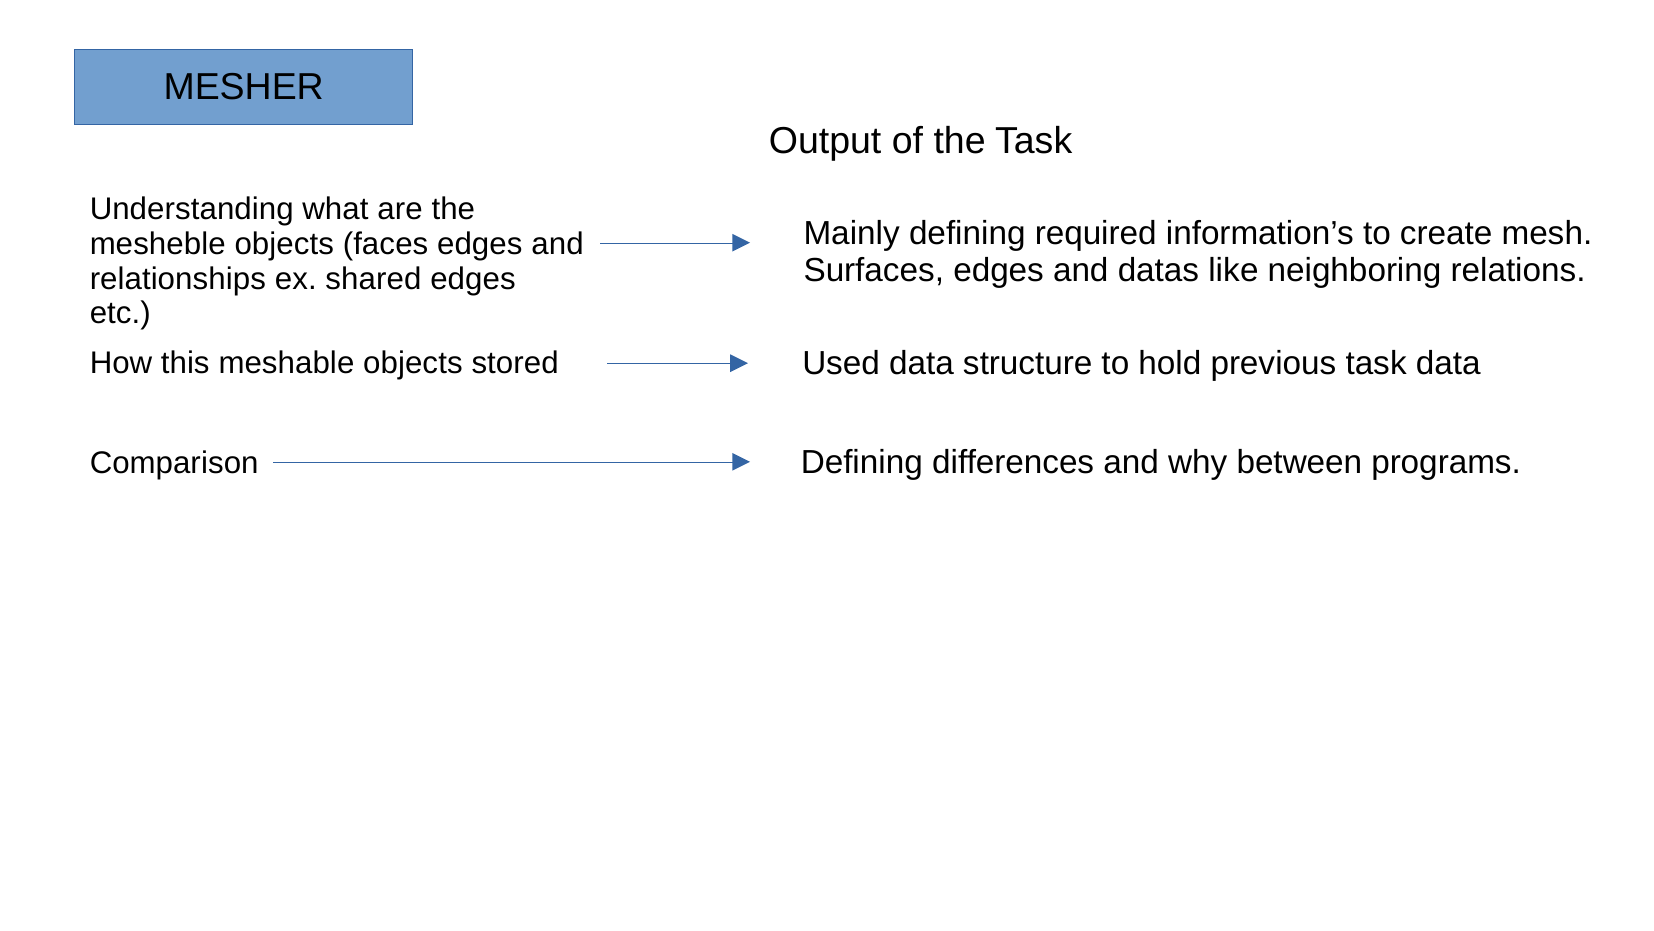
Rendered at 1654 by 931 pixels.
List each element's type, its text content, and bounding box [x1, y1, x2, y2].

text_box How this meshable objects stored [75, 337, 572, 388]
text_box Mainly defining required information’s to create mesh. Surfaces, edges and datas like neighboring relations. [788, 206, 1654, 296]
text_box Understanding what are the mesheble objects (faces edges and relationships ex. shared edges etc.) [75, 184, 601, 304]
text_box Output of the Task [754, 112, 1088, 170]
text_box Comparison [75, 437, 274, 488]
text_box Defining differences and why between programs. [786, 435, 1537, 488]
text_box MESHER [74, 49, 413, 125]
text_box Used data structure to hold previous task data [787, 337, 1496, 390]
